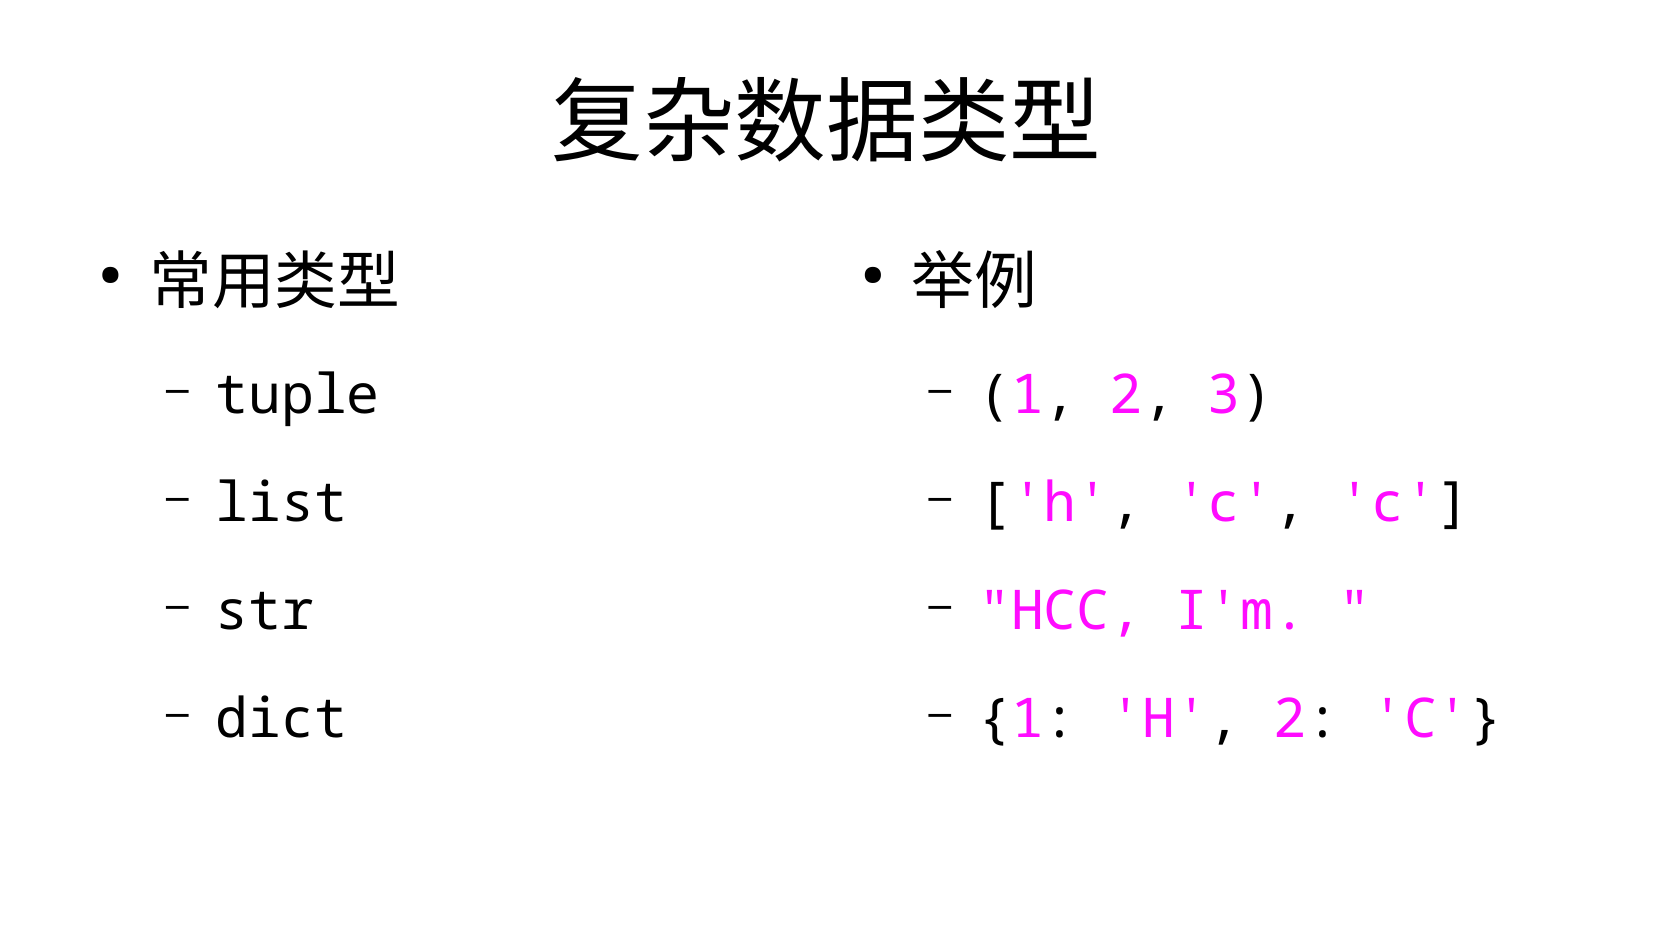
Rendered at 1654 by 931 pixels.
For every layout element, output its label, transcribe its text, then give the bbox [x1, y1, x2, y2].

list 举例 (1, 2, 3) ['h', 'c', 'c'] "HCC, I'm. " {1: 'H', 2: 'C'} [845, 217, 1572, 757]
list 常用类型 tuple list str dict [82, 217, 809, 757]
title 复杂数据类型 [82, 37, 1571, 193]
